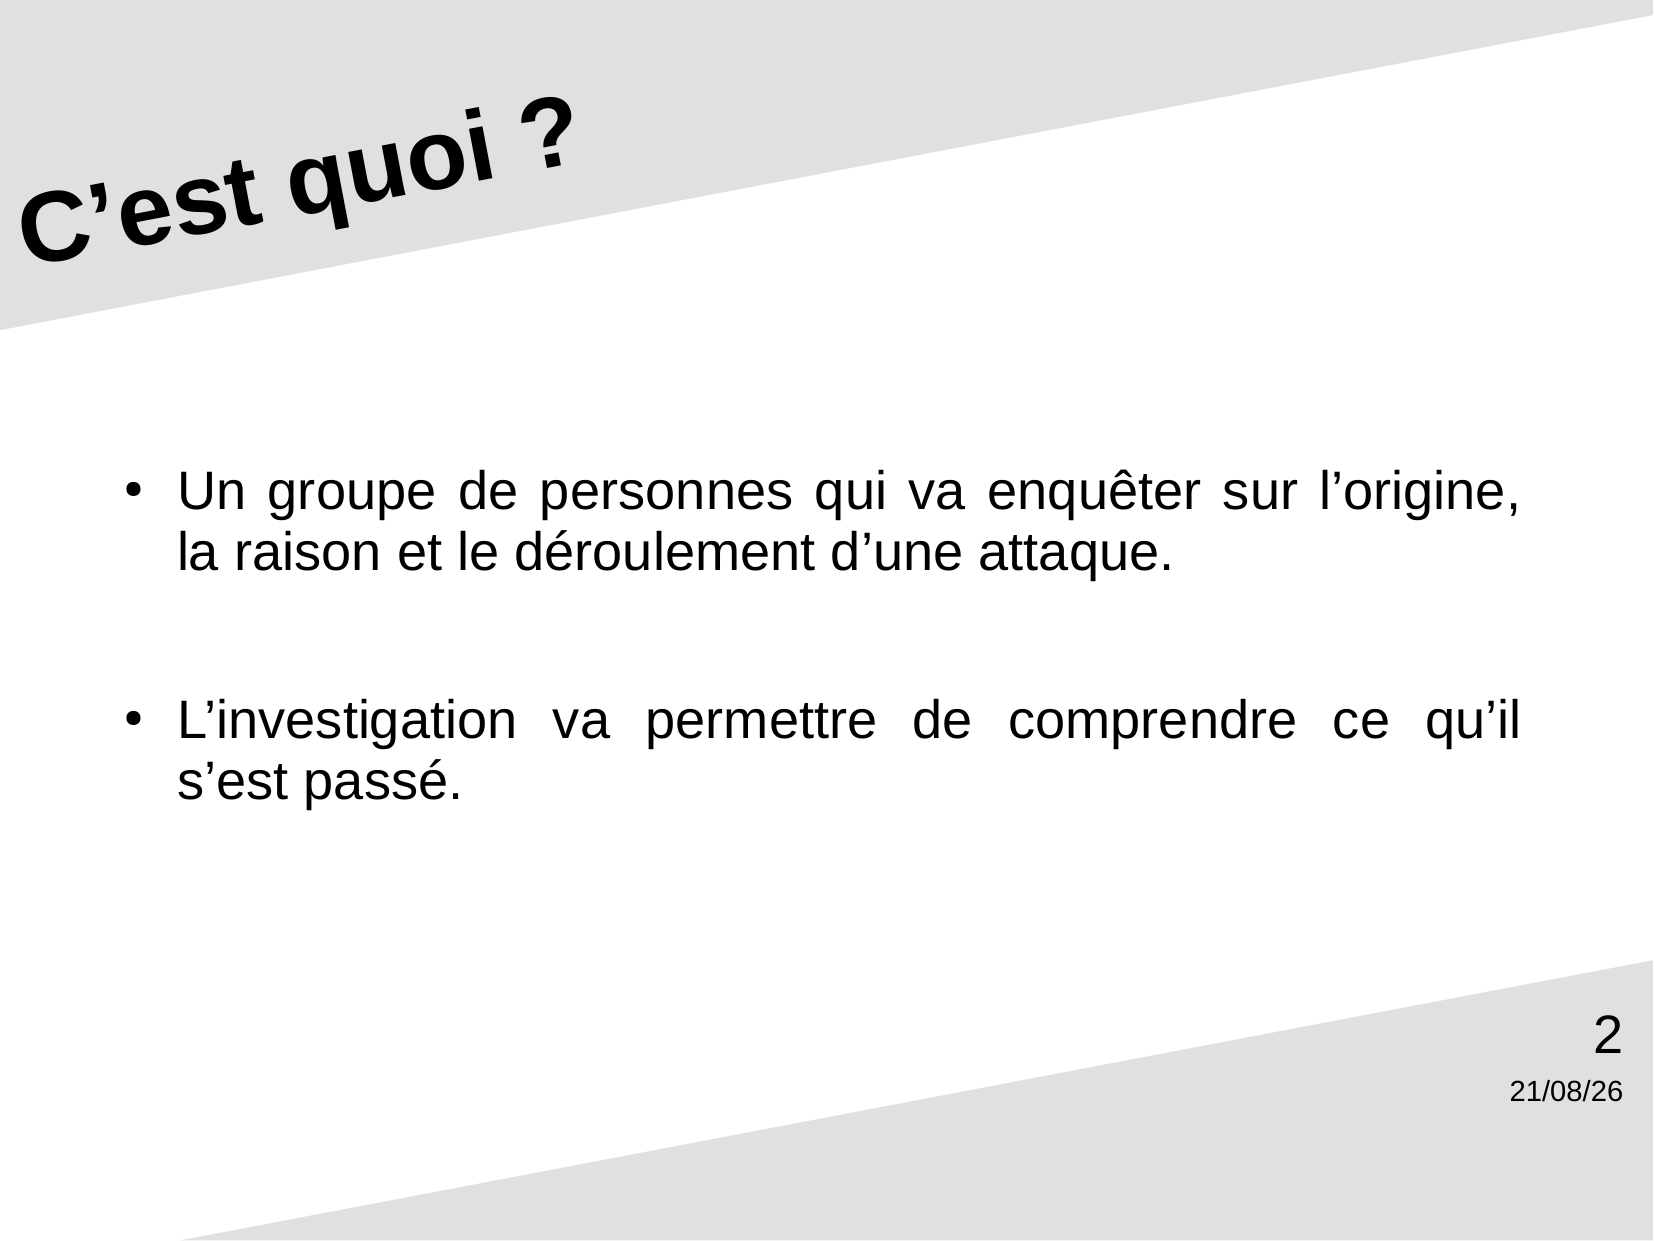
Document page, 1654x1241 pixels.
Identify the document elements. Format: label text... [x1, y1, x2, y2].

list Un groupe de personnes qui va enquêter sur l’origine, la raison et le déroulement d’une attaque. L’investigation va permettre de comprendre ce qu’il s’est passé. [106, 460, 1524, 847]
title C’est quoi ? [7, 0, 1287, 297]
